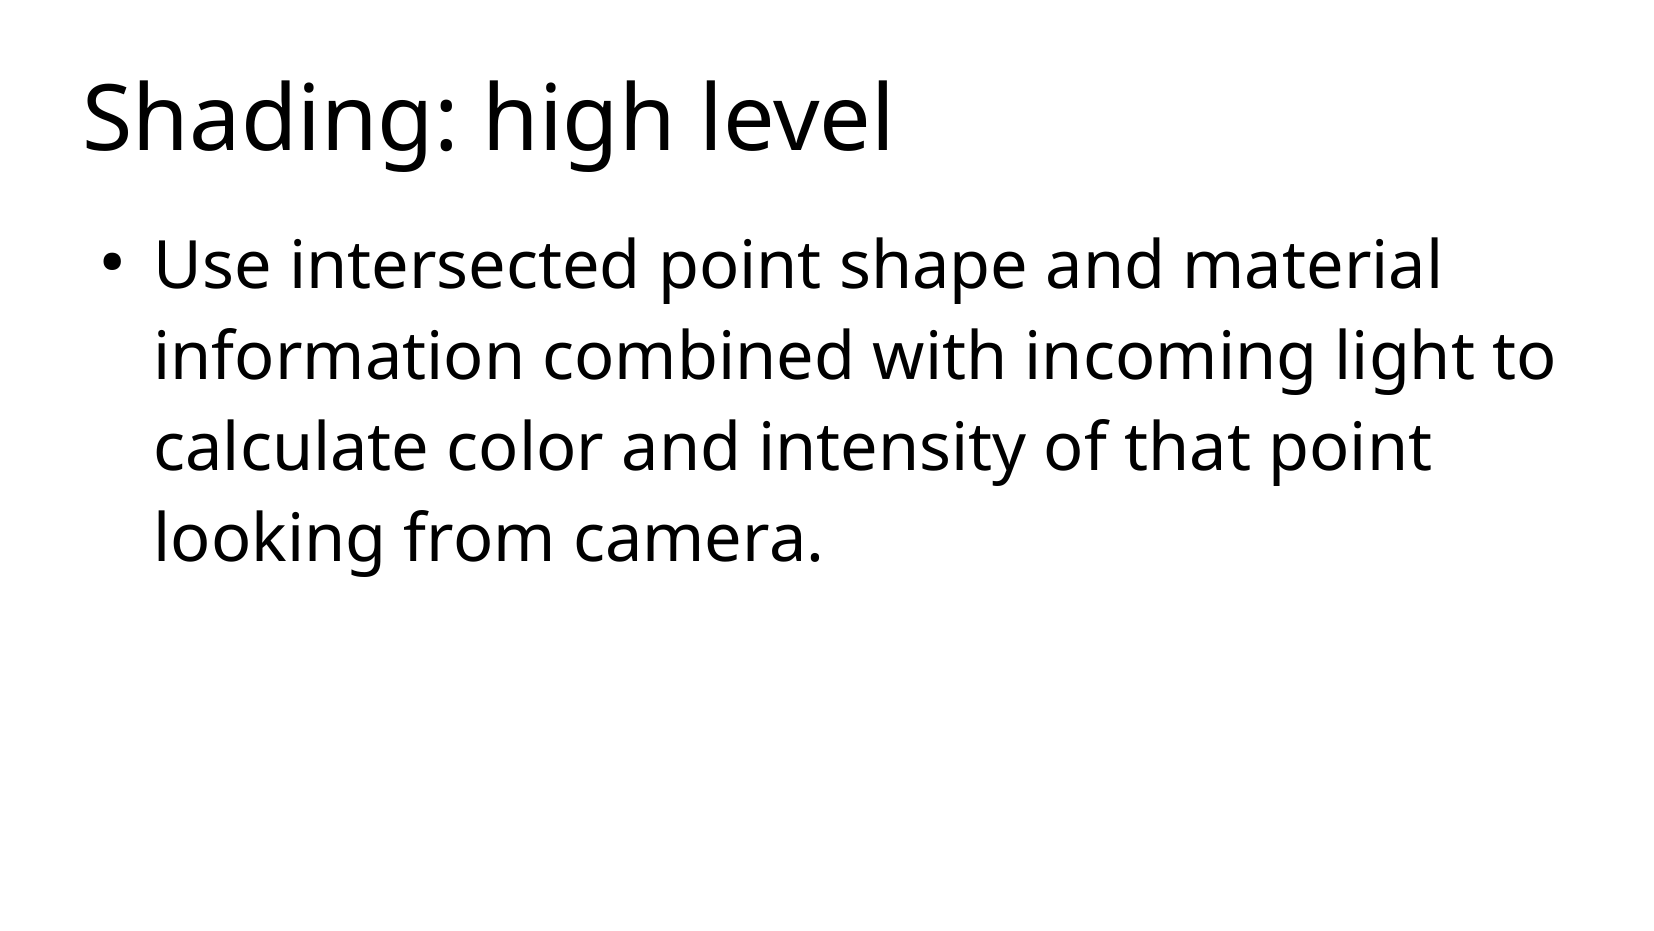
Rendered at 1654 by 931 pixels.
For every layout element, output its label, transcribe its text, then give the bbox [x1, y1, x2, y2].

title Shading: high level [82, 37, 1571, 193]
list Use intersected point shape and material information combined with incoming light to calculate color and intensity of that point looking from camera. [82, 217, 1571, 758]
